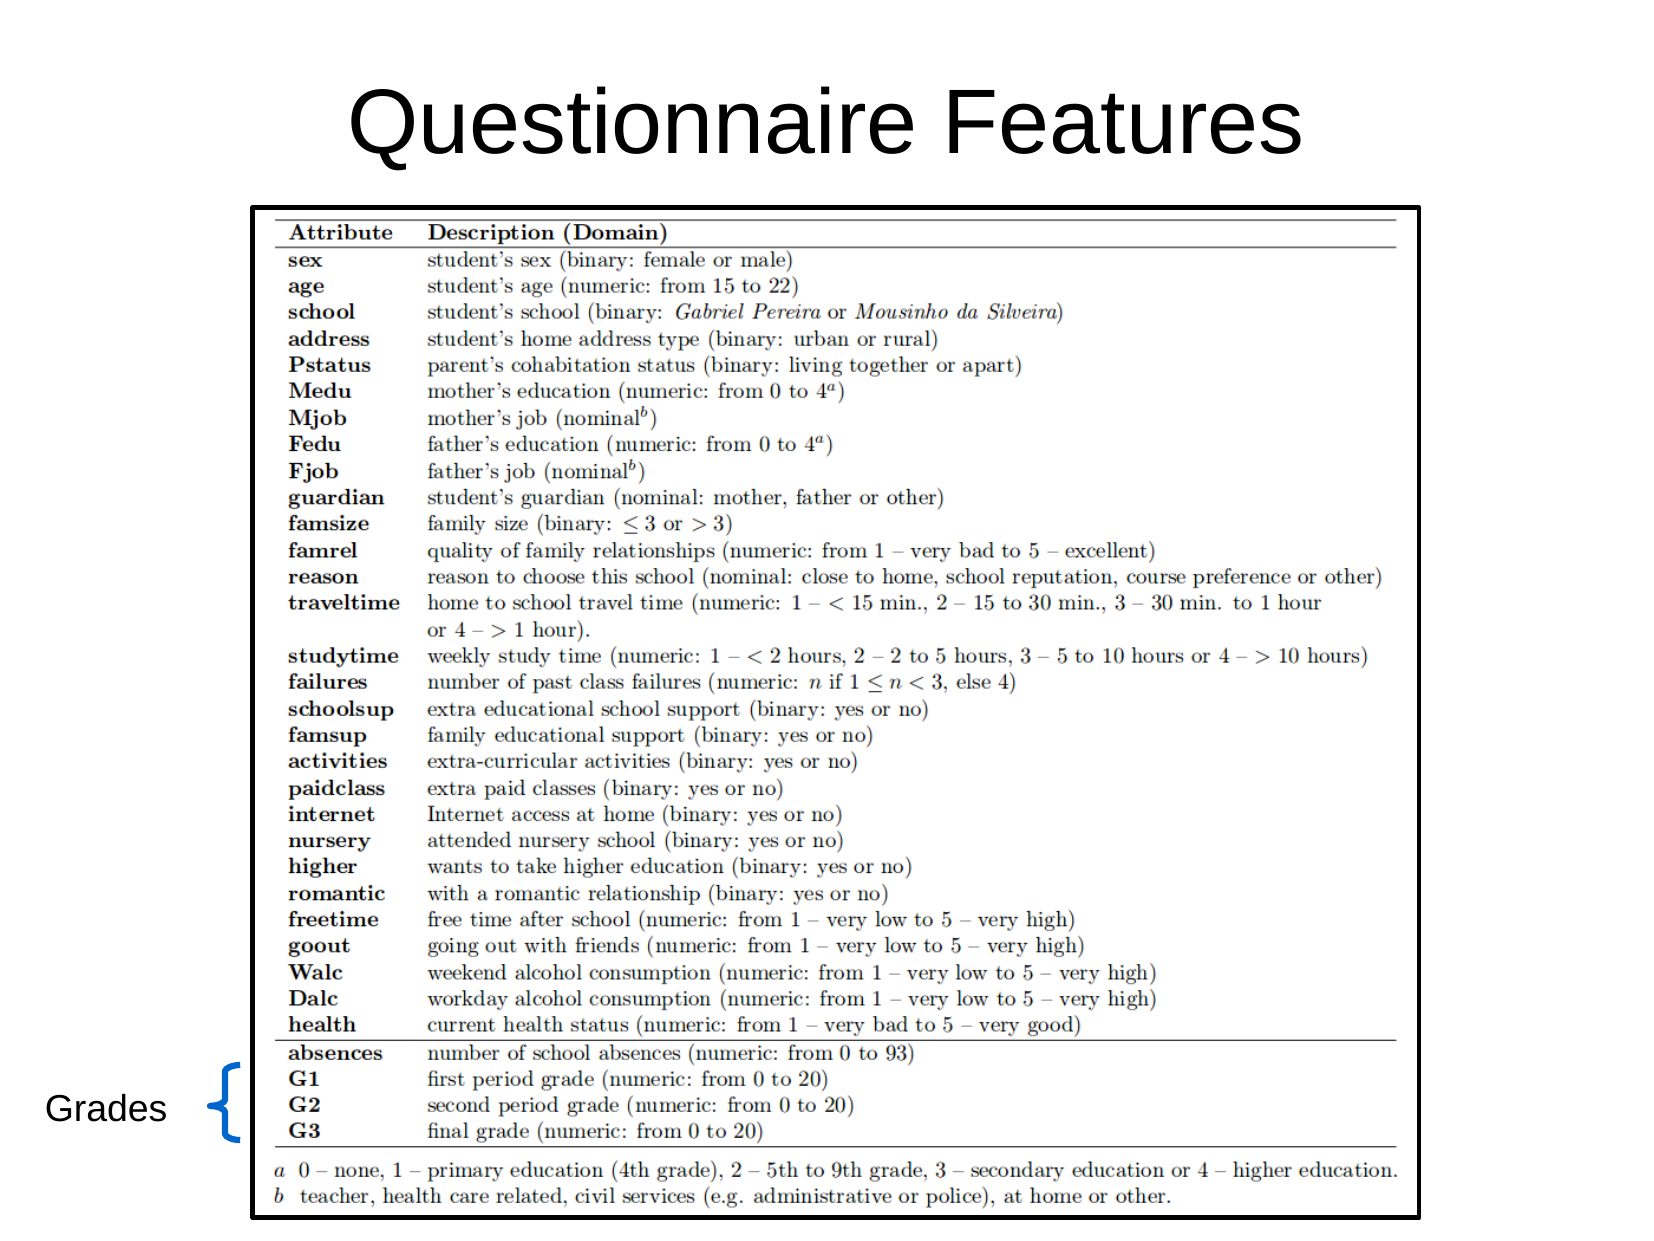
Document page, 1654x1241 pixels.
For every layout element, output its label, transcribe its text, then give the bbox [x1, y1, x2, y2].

text_box Grades [30, 1080, 196, 1137]
title Questionnaire Features [82, 17, 1571, 226]
picture [255, 210, 1417, 1216]
